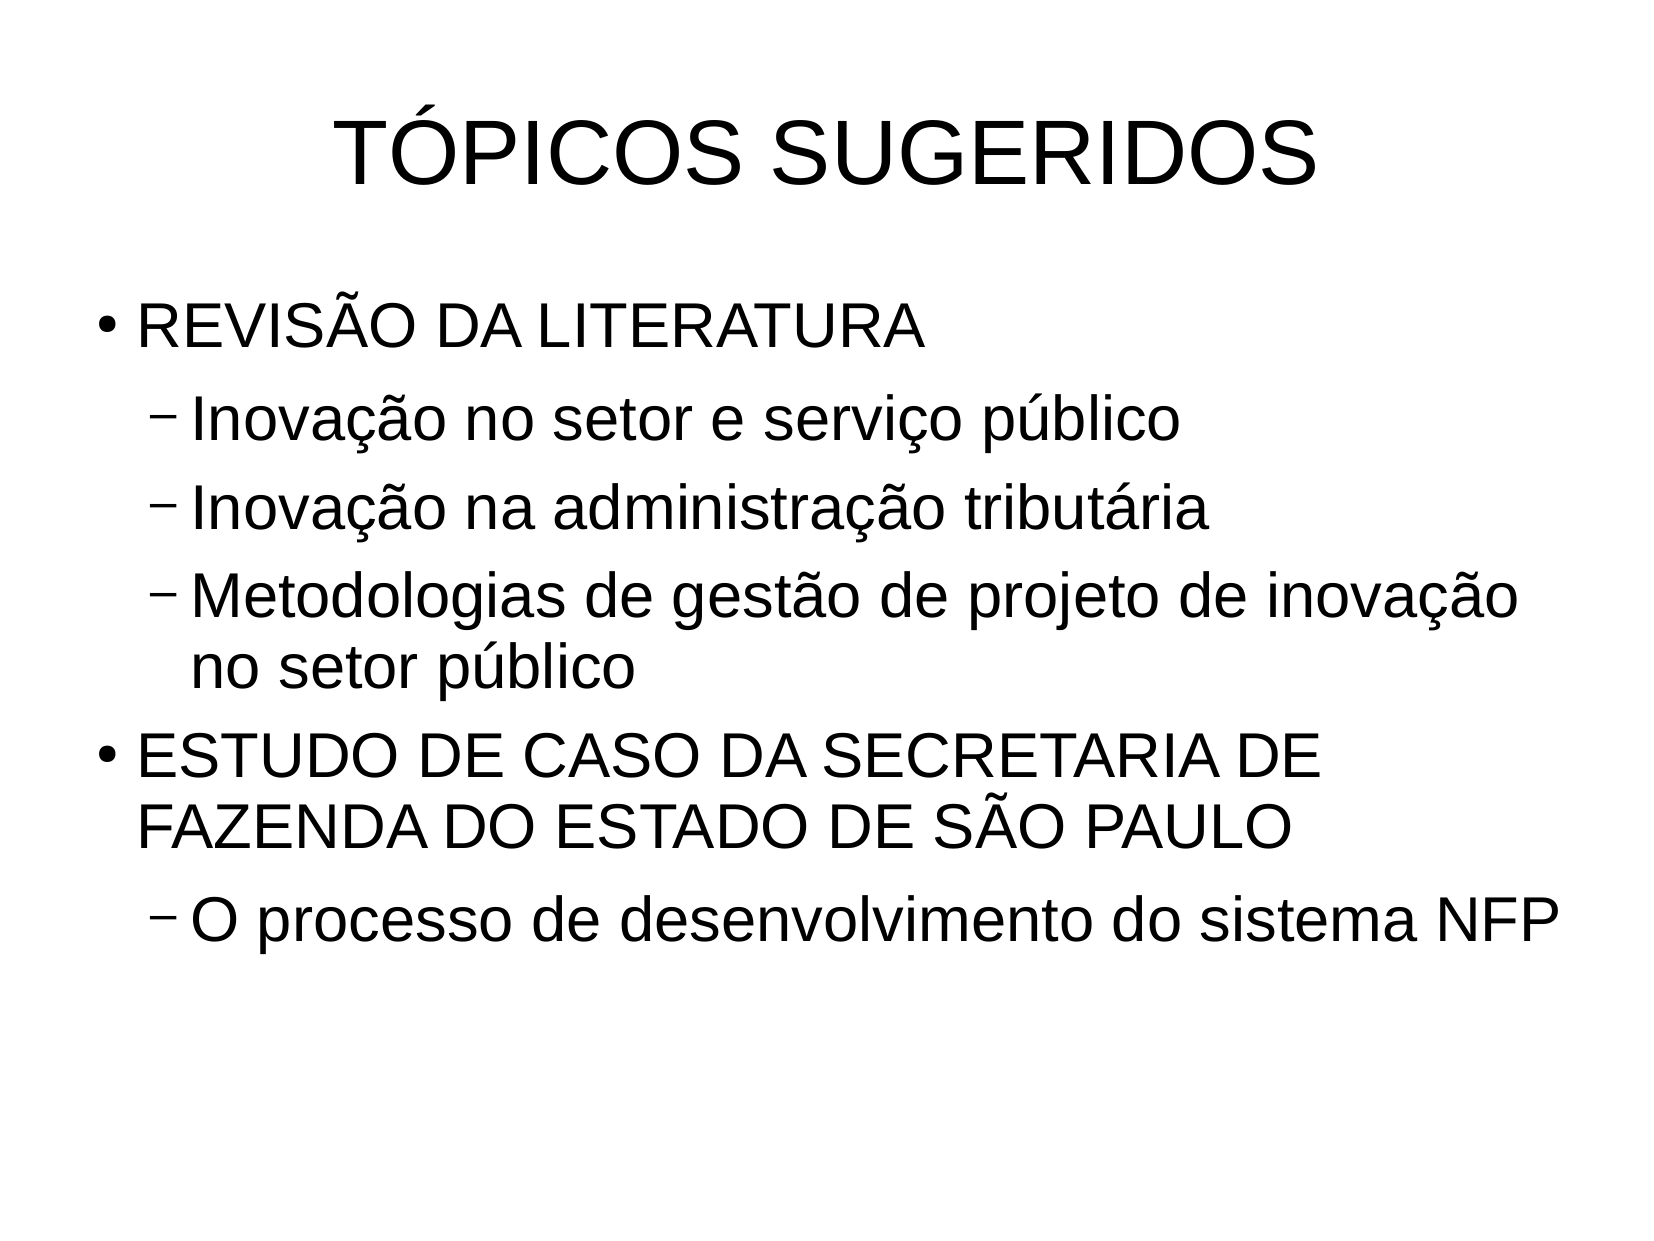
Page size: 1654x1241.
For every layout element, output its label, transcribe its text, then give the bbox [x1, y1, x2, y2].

title TÓPICOS SUGERIDOS [82, 49, 1571, 257]
list REVISÃO DA LITERATURA Inovação no setor e serviço público Inovação na administração tributária Metodologias de gestão de projeto de inovação no setor público ESTUDO DE CASO DA SECRETARIA DE FAZENDA DO ESTADO DE SÃO PAULO O processo de desenvolvimento do sistema NFP [82, 290, 1571, 1010]
